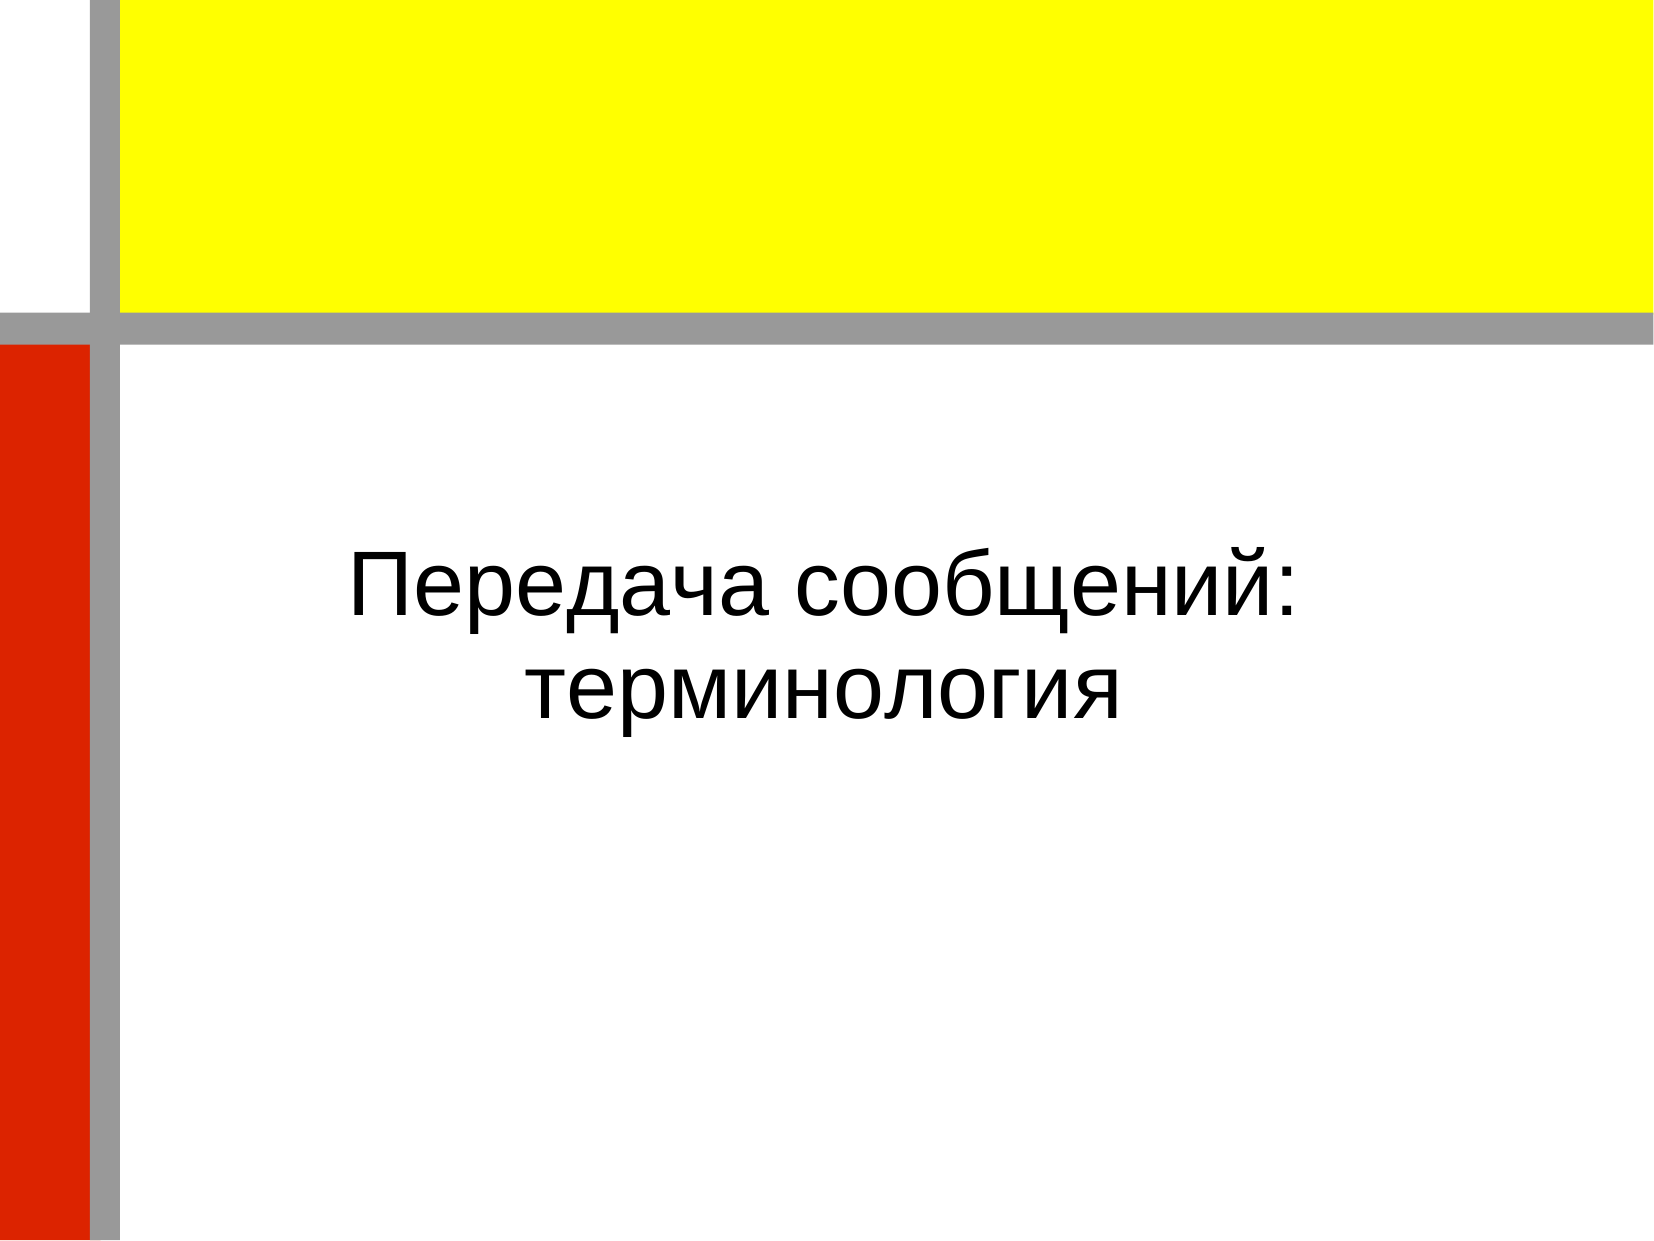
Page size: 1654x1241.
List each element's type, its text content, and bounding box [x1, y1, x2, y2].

title Передача сообщений: терминология [118, 531, 1531, 739]
